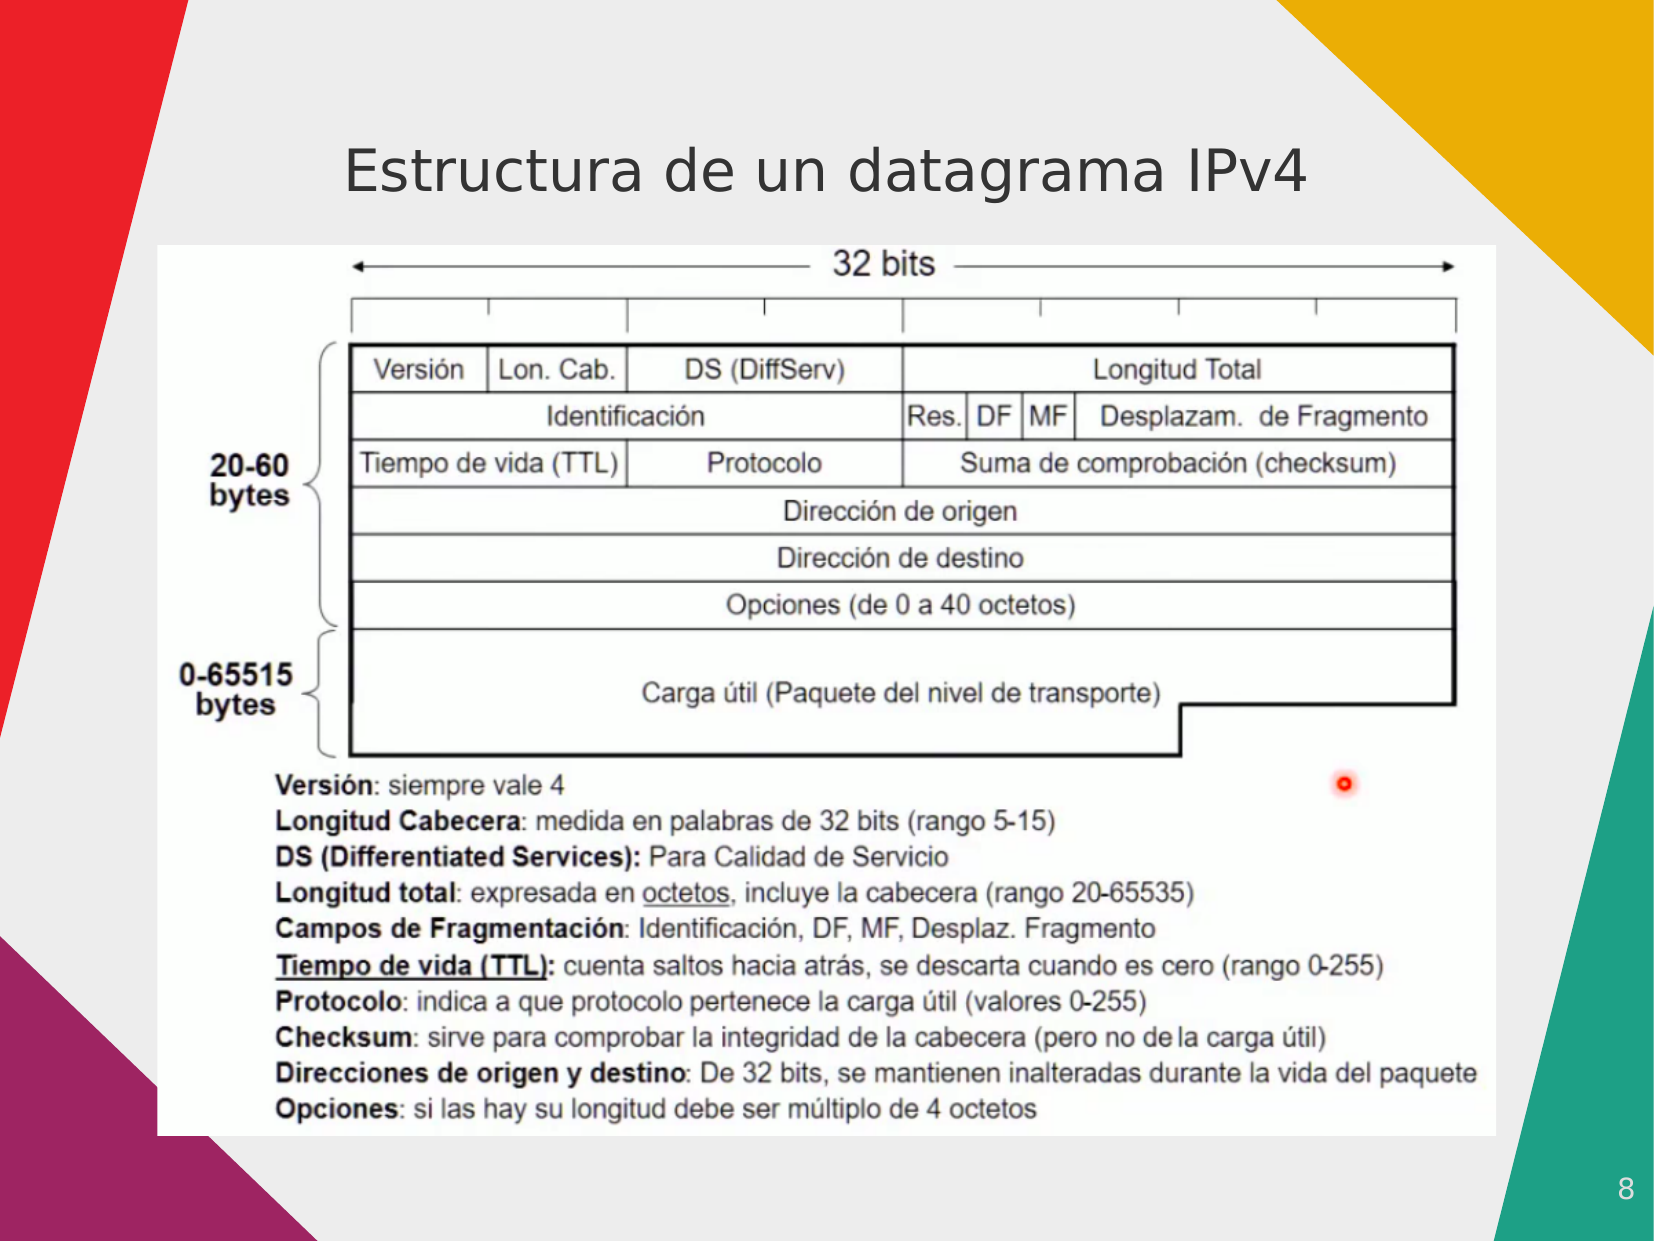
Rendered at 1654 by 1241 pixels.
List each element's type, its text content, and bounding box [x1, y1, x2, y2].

picture [157, 245, 1497, 1136]
title Estructura de un datagrama IPv4 [114, 73, 1539, 271]
